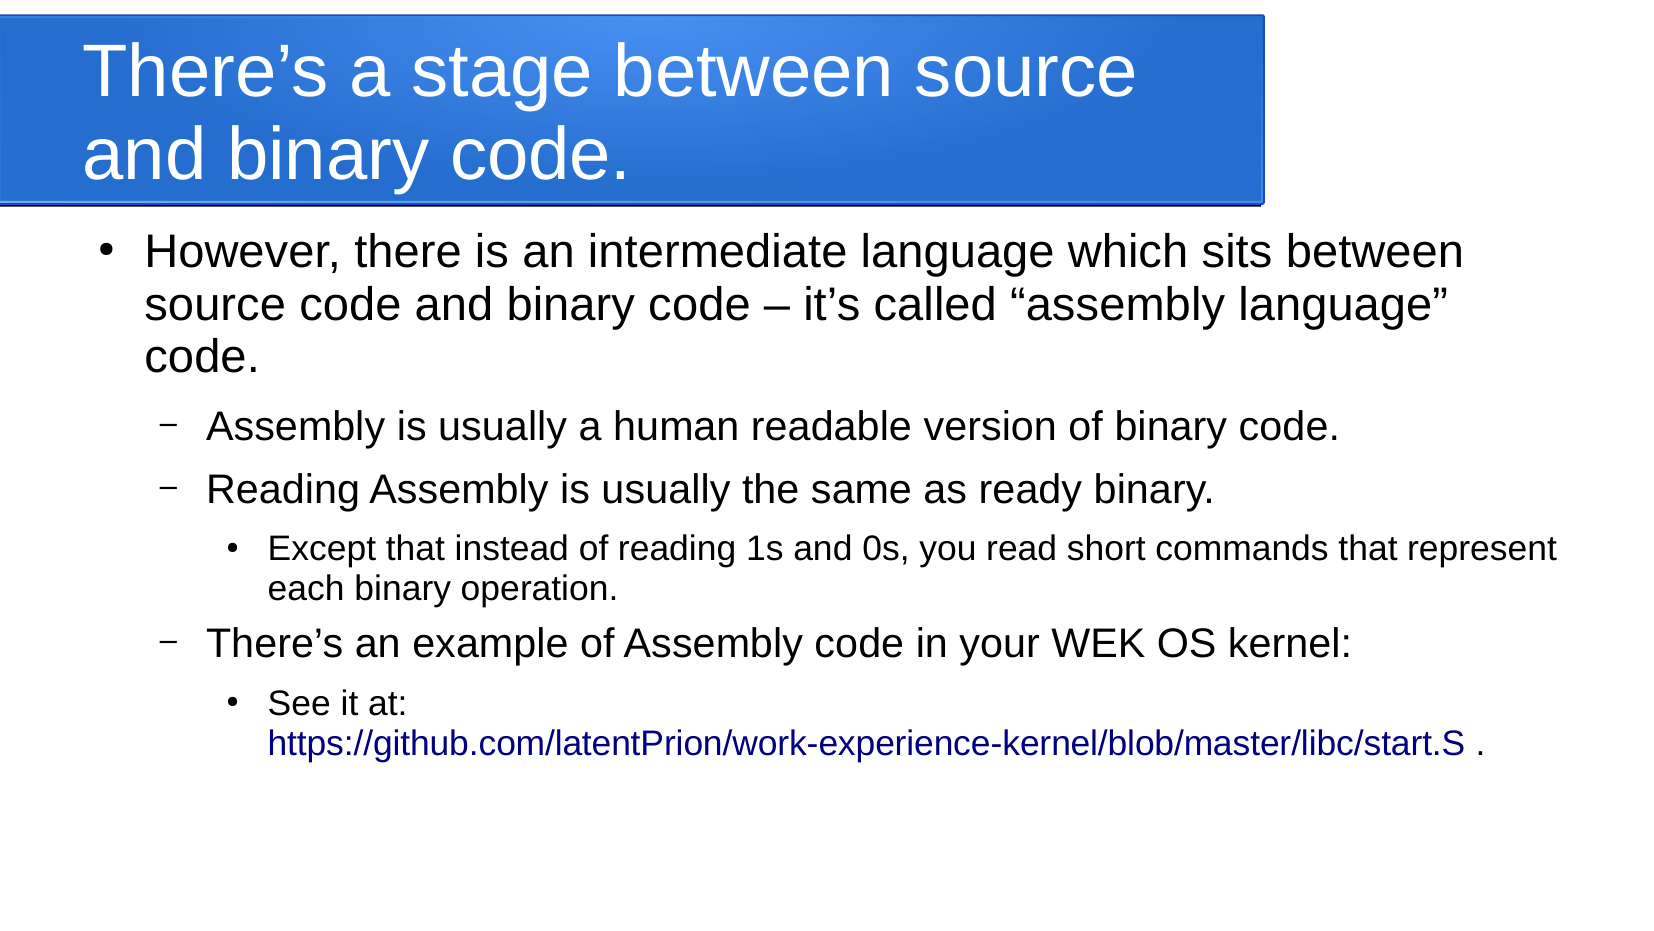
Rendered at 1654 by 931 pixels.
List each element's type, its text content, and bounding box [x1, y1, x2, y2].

list However, there is an intermediate language which sits between source code and binary code – it’s called “assembly language” code. Assembly is usually a human readable version of binary code. Reading Assembly is usually the same as ready binary. Except that instead of reading 1s and 0s, you read short commands that represent each binary operation. There’s an example of Assembly code in your WEK OS kernel: See it at: https://github.com/latentPrion/work-experience-kernel/blob/master/libc/start.S. [82, 224, 1571, 764]
title There’s a stage between source and binary code. [82, 29, 1235, 196]
